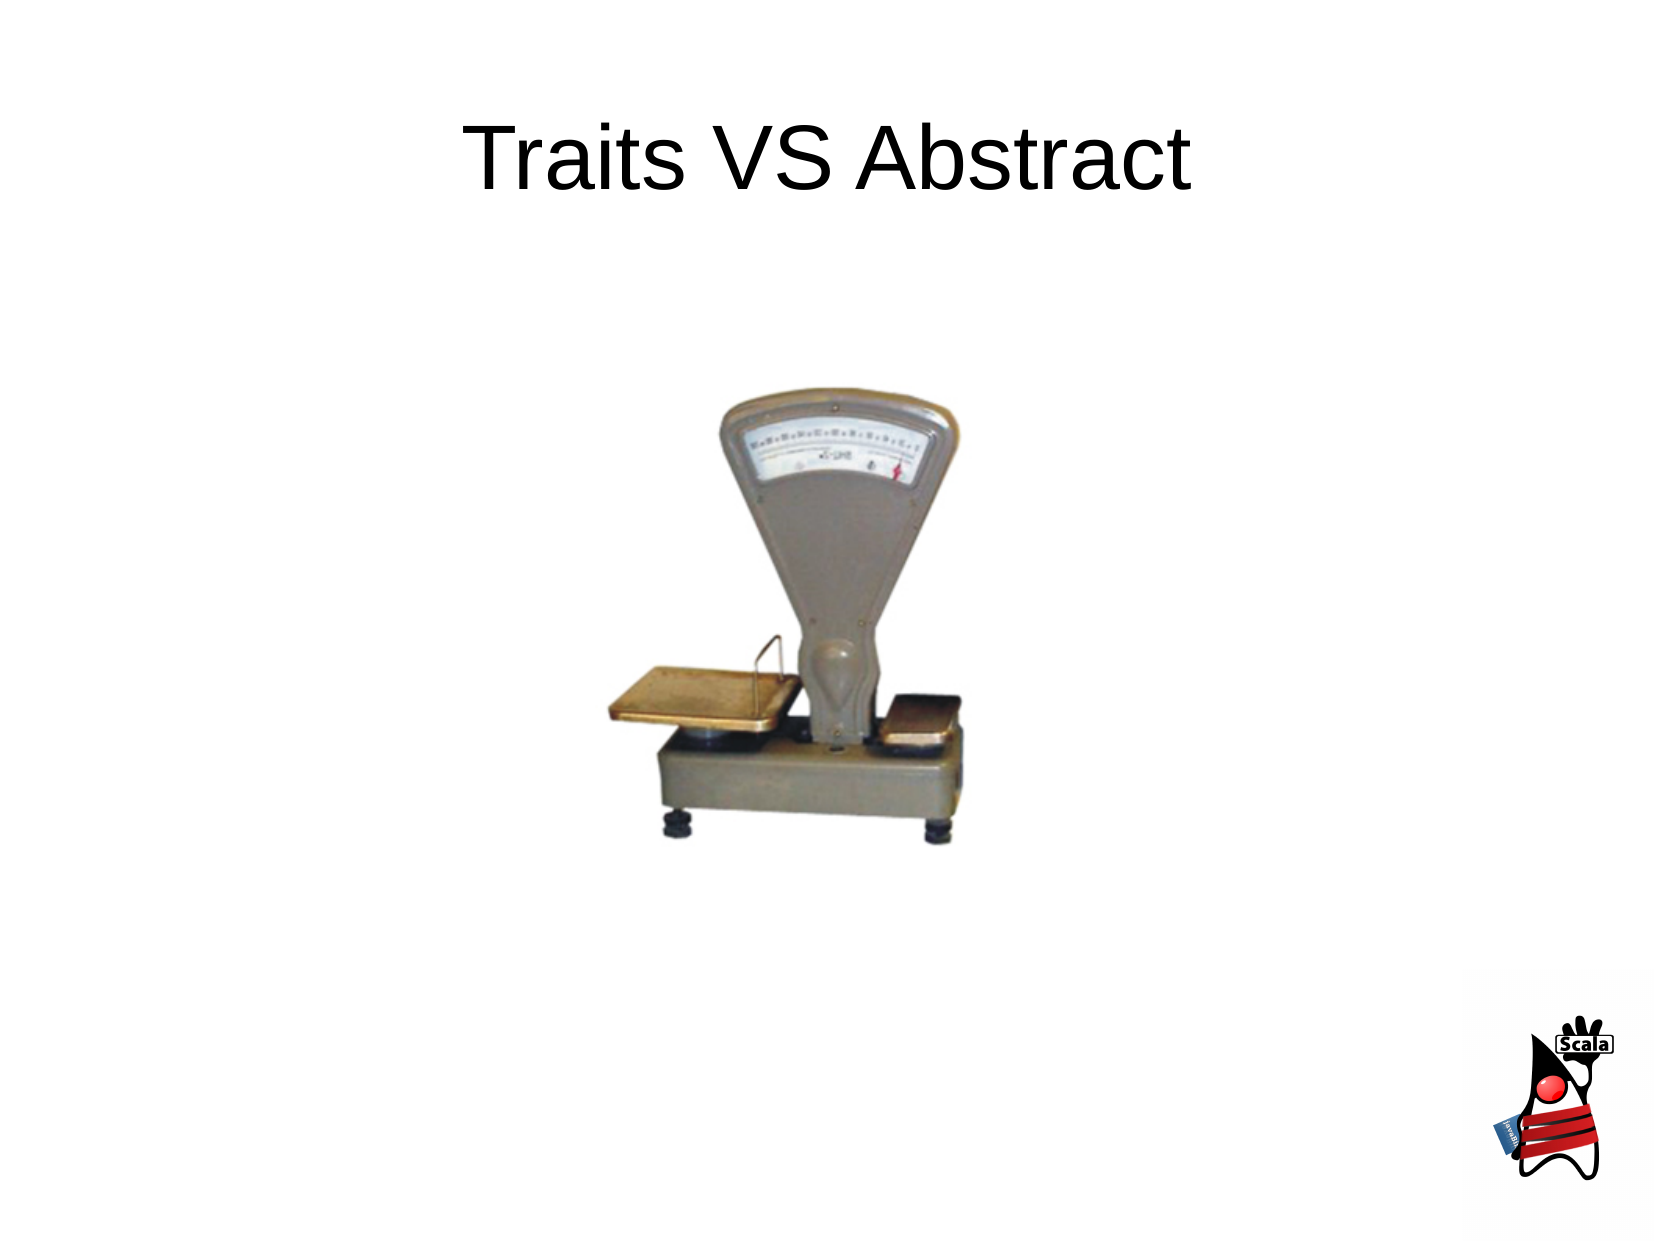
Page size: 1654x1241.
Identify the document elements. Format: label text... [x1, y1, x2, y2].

text_box Traits VS Abstract [82, 56, 1571, 250]
picture [496, 371, 1079, 873]
